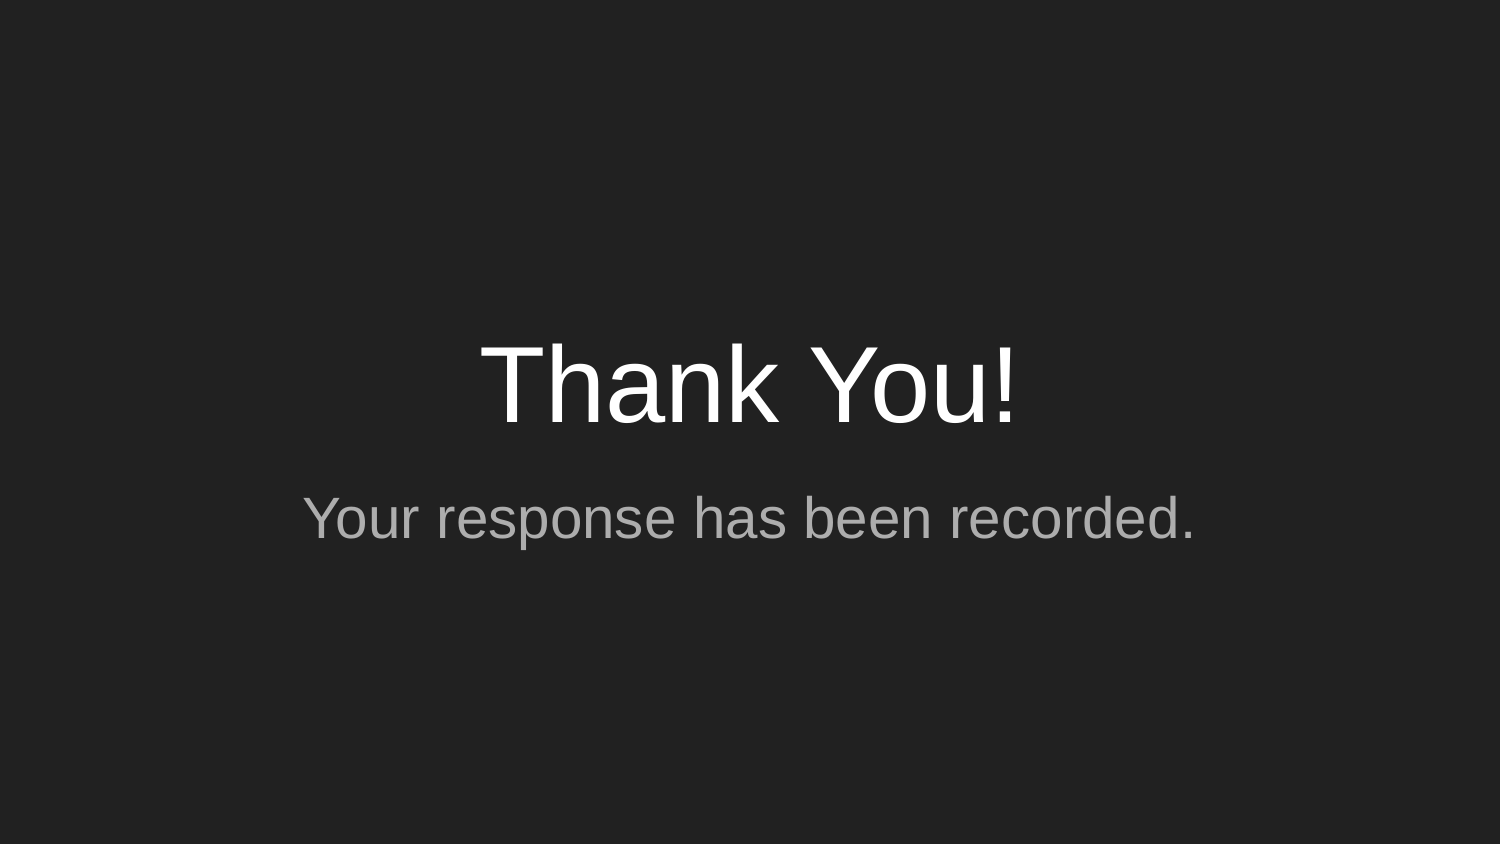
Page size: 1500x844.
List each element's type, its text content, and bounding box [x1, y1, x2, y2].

title Thank You! [51, 122, 1449, 459]
subtitle Your response has been recorded. [51, 464, 1449, 595]
